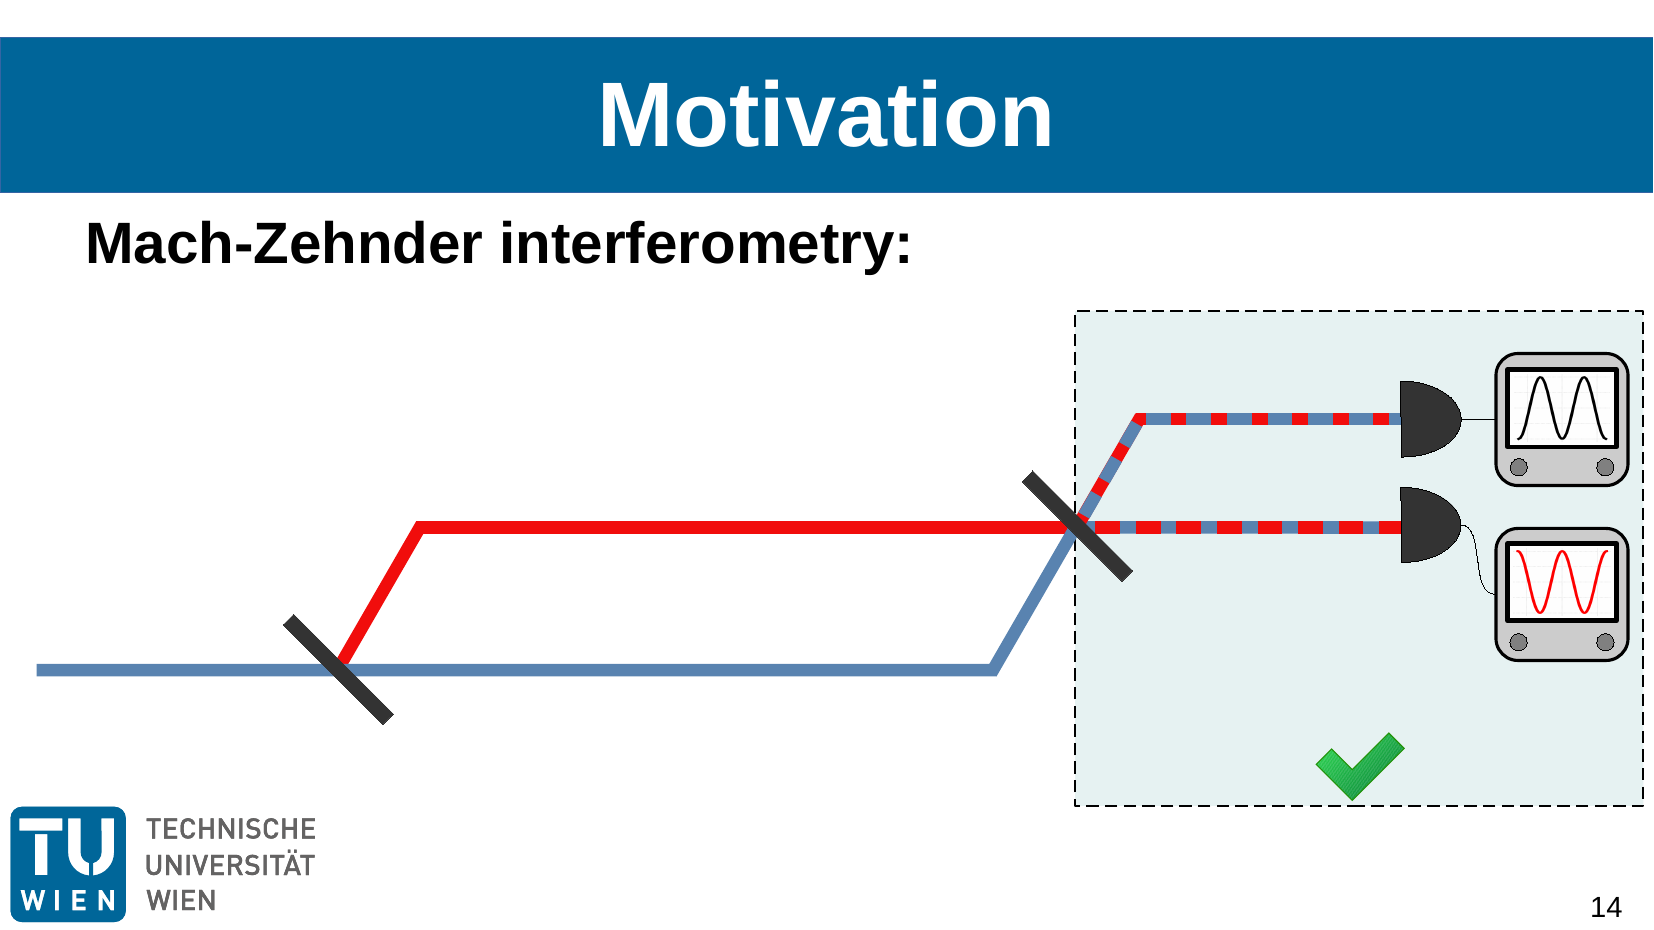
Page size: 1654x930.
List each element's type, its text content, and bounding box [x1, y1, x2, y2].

title Motivation [0, 37, 1653, 193]
list Mach-Zehnder interferometry: [85, 210, 975, 285]
picture [1509, 545, 1615, 619]
text_box [283, 614, 394, 725]
picture [1298, 702, 1421, 826]
text_box [1022, 310, 1644, 806]
picture [1510, 371, 1614, 445]
